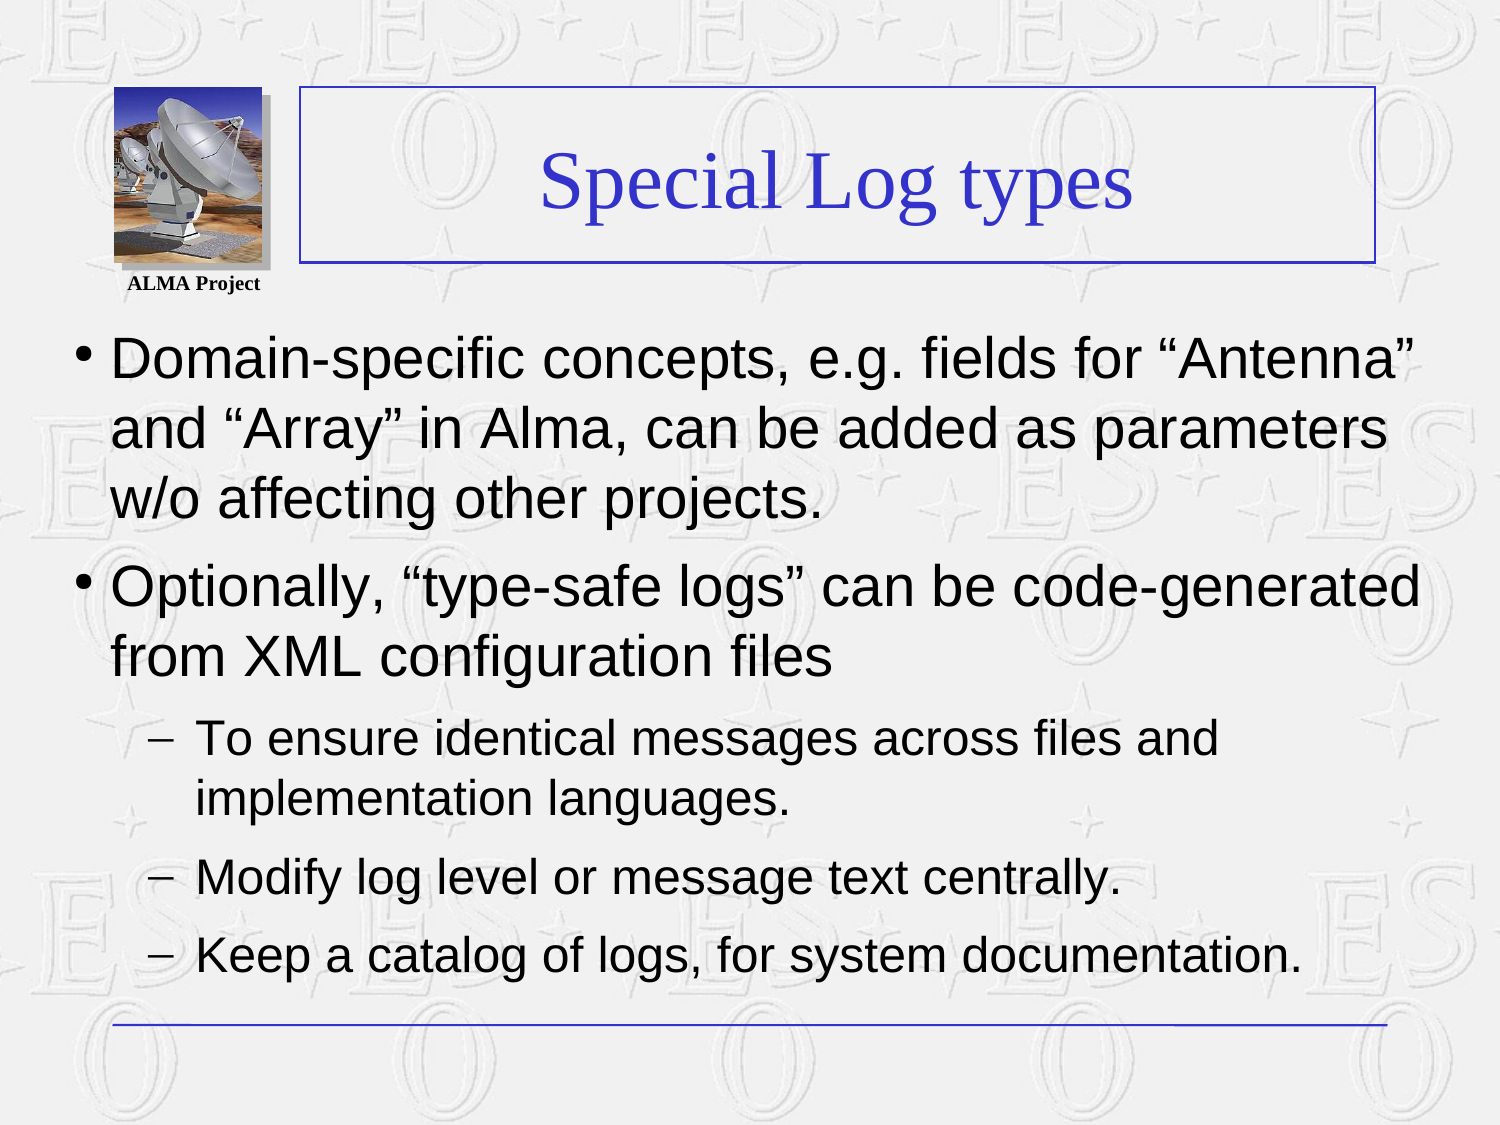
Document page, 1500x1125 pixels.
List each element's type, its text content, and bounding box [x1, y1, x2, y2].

picture [0, 0, 1500, 1125]
title Special Log types [299, 87, 1375, 263]
list Domain-specific concepts, e.g. fields for “Antenna” and “Array” in Alma, can be added as parameters w/o affecting other projects. Optionally, “type-safe logs” can be code-generated from XML configuration files To ensure identical messages across files and implementation languages. Modify log level or message text centrally. Keep a catalog of logs, for system documentation. [58, 312, 1442, 1020]
